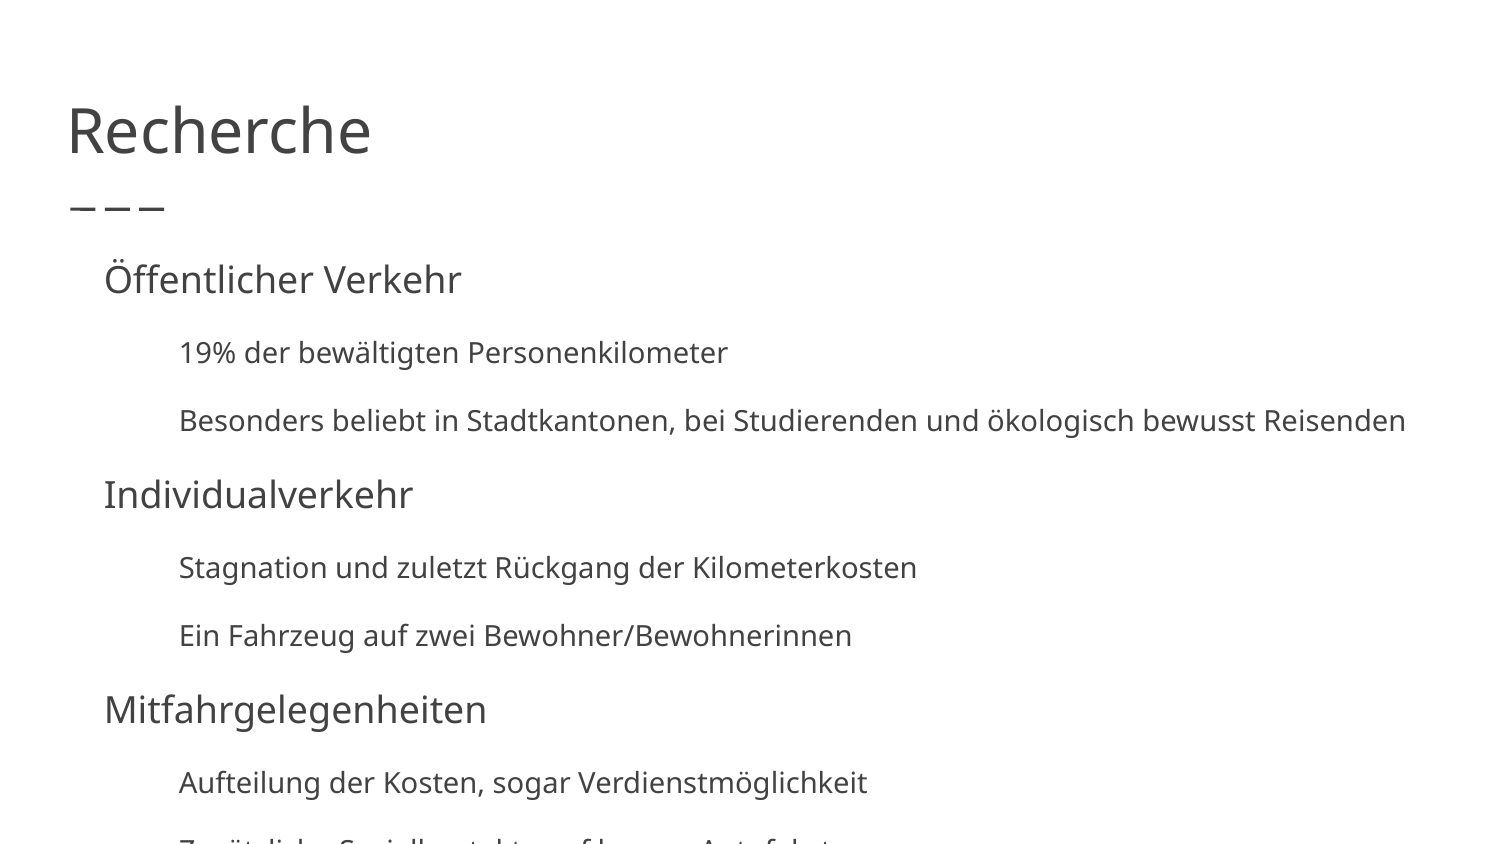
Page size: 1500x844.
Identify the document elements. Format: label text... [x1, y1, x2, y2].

title Recherche [51, 61, 1449, 182]
list Öffentlicher Verkehr 19% der bewältigten Personenkilometer Besonders beliebt in Stadtkantonen, bei Studierenden und ökologisch bewusst Reisenden Individualverkehr Stagnation und zuletzt Rückgang der Kilometerkosten Ein Fahrzeug auf zwei Bewohner/Bewohnerinnen Mitfahrgelegenheiten Aufteilung der Kosten, sogar Verdienstmöglichkeit Zusätzliche Sozialkontakte auf langen Autofahrten [51, 240, 1449, 750]
